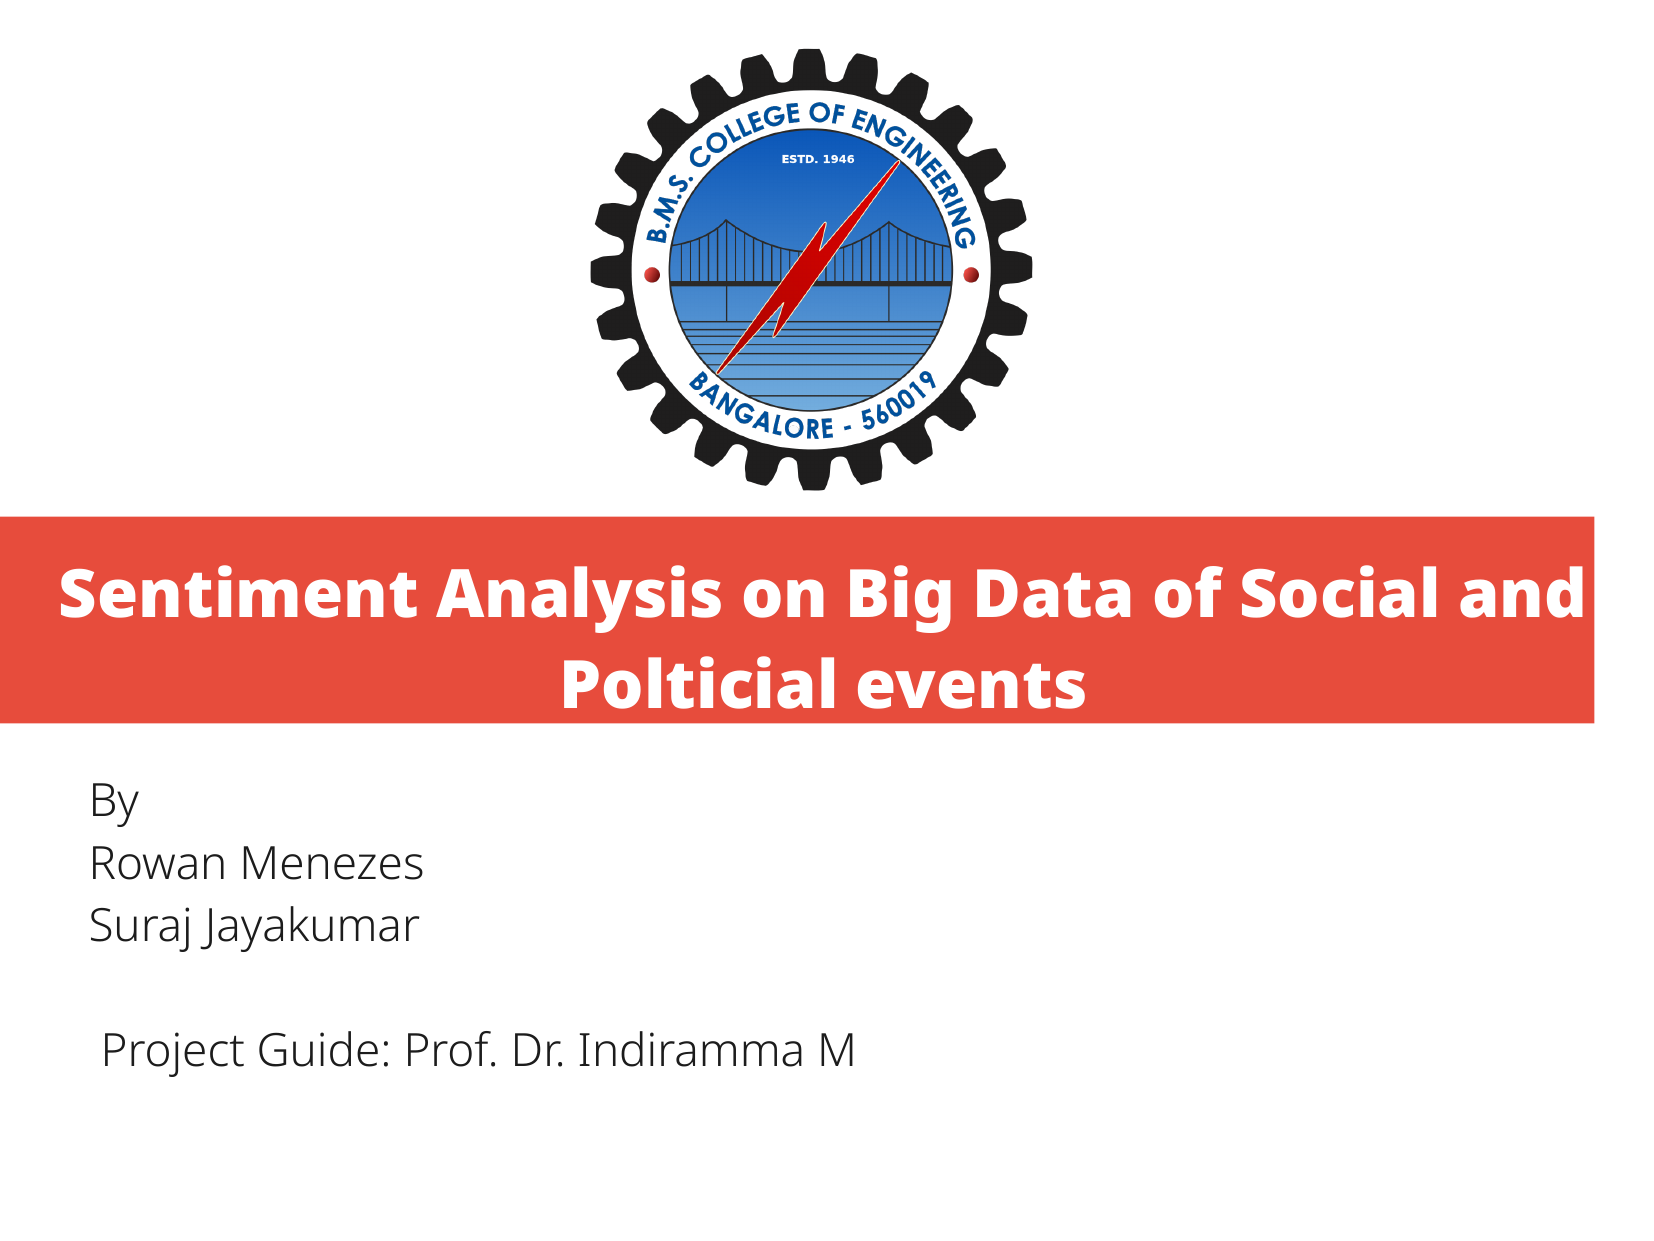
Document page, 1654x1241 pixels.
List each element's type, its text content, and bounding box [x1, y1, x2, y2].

picture [578, 45, 1039, 502]
title Sentiment Analysis on Big Data of Social and Polticial events [59, 546, 1595, 694]
subtitle By Rowan Menezes Suraj Jayakumar Project Guide: Prof. Dr. Indiramma M [88, 767, 1595, 1182]
